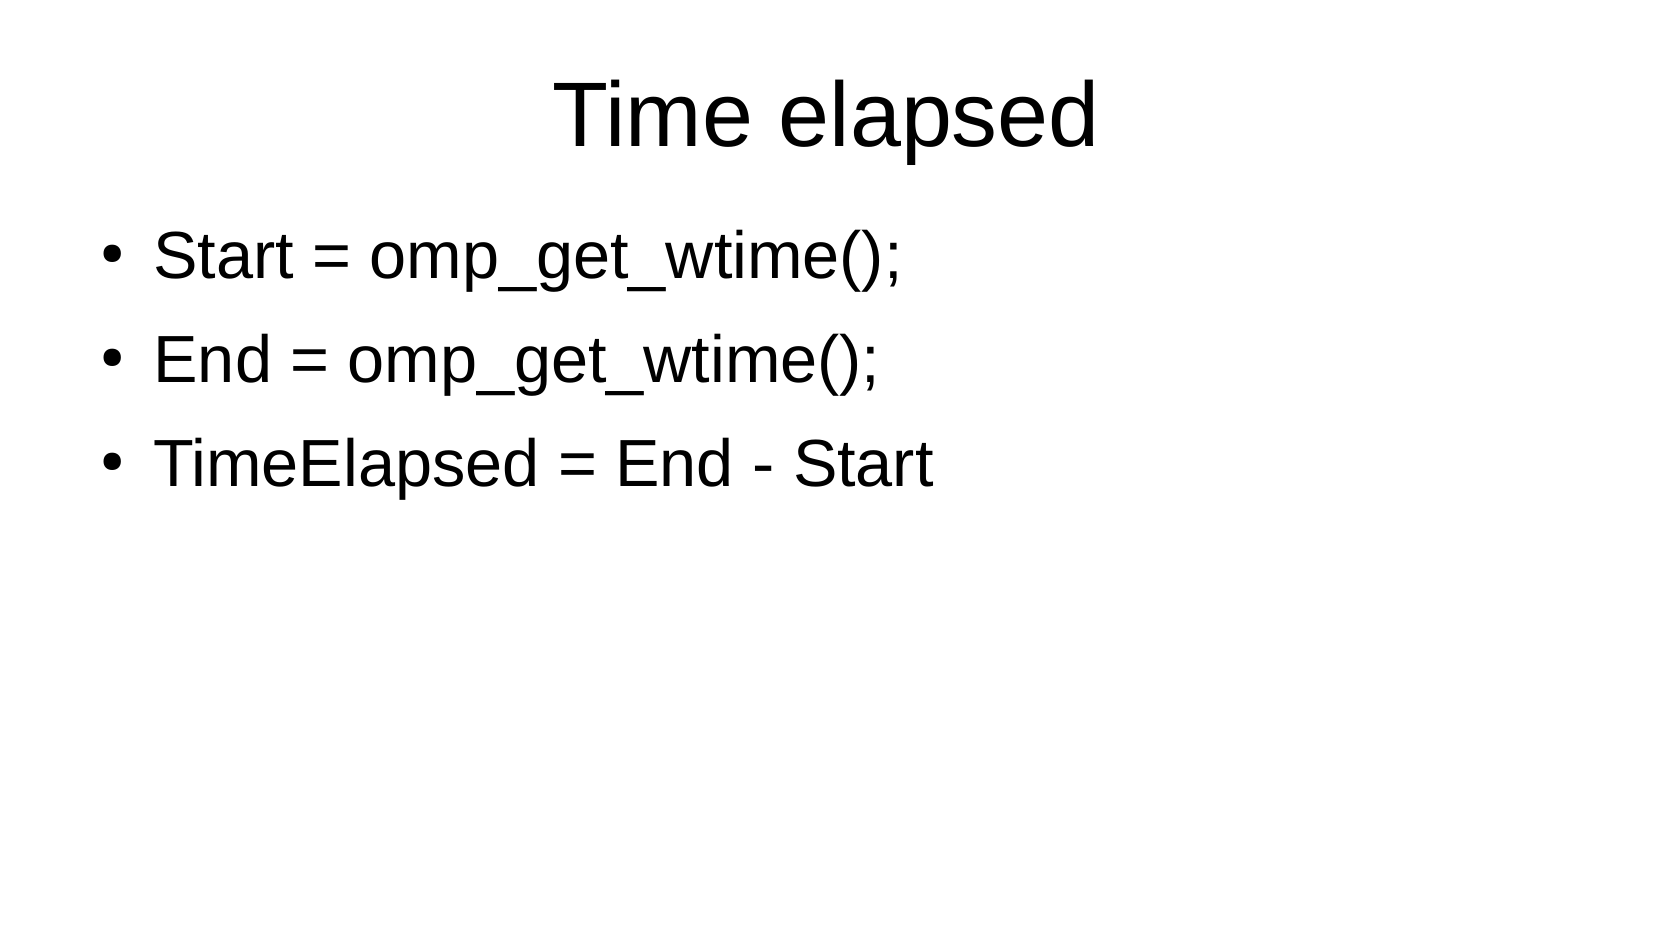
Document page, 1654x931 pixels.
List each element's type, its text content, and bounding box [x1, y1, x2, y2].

title Time elapsed [82, 37, 1571, 193]
list Start = omp_get_wtime(); End = omp_get_wtime(); TimeElapsed = End - Start [82, 217, 1571, 758]
